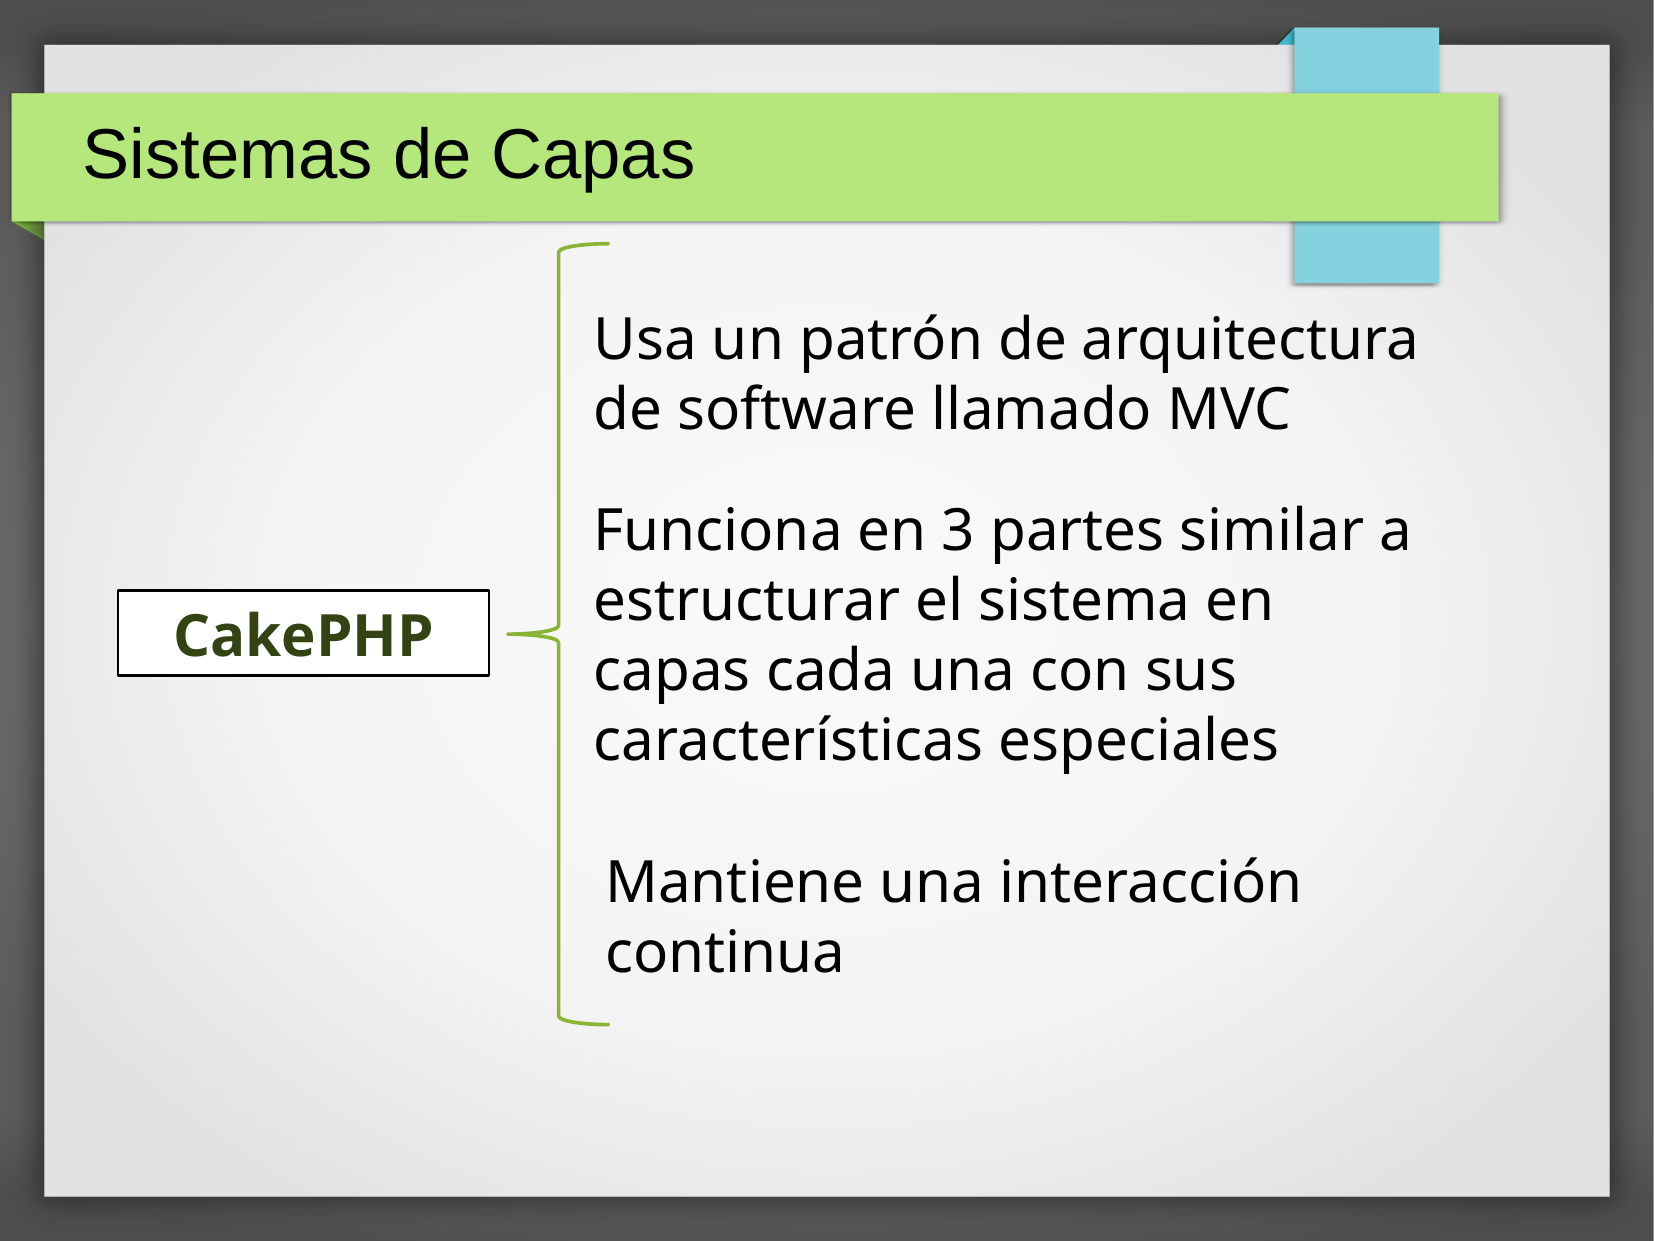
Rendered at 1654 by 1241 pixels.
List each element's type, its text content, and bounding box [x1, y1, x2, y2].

picture [0, 0, 1654, 1241]
text_box Usa un patrón de arquitectura de software llamado MVC [578, 293, 1501, 449]
text_box Mantiene una interacción continua [590, 836, 1441, 992]
text_box CakePHP [118, 590, 489, 676]
text_box Funciona en 3 partes similar a estructurar el sistema en capas cada una con sus características especiales [578, 484, 1453, 780]
title Sistemas de Capas [82, 94, 1264, 213]
